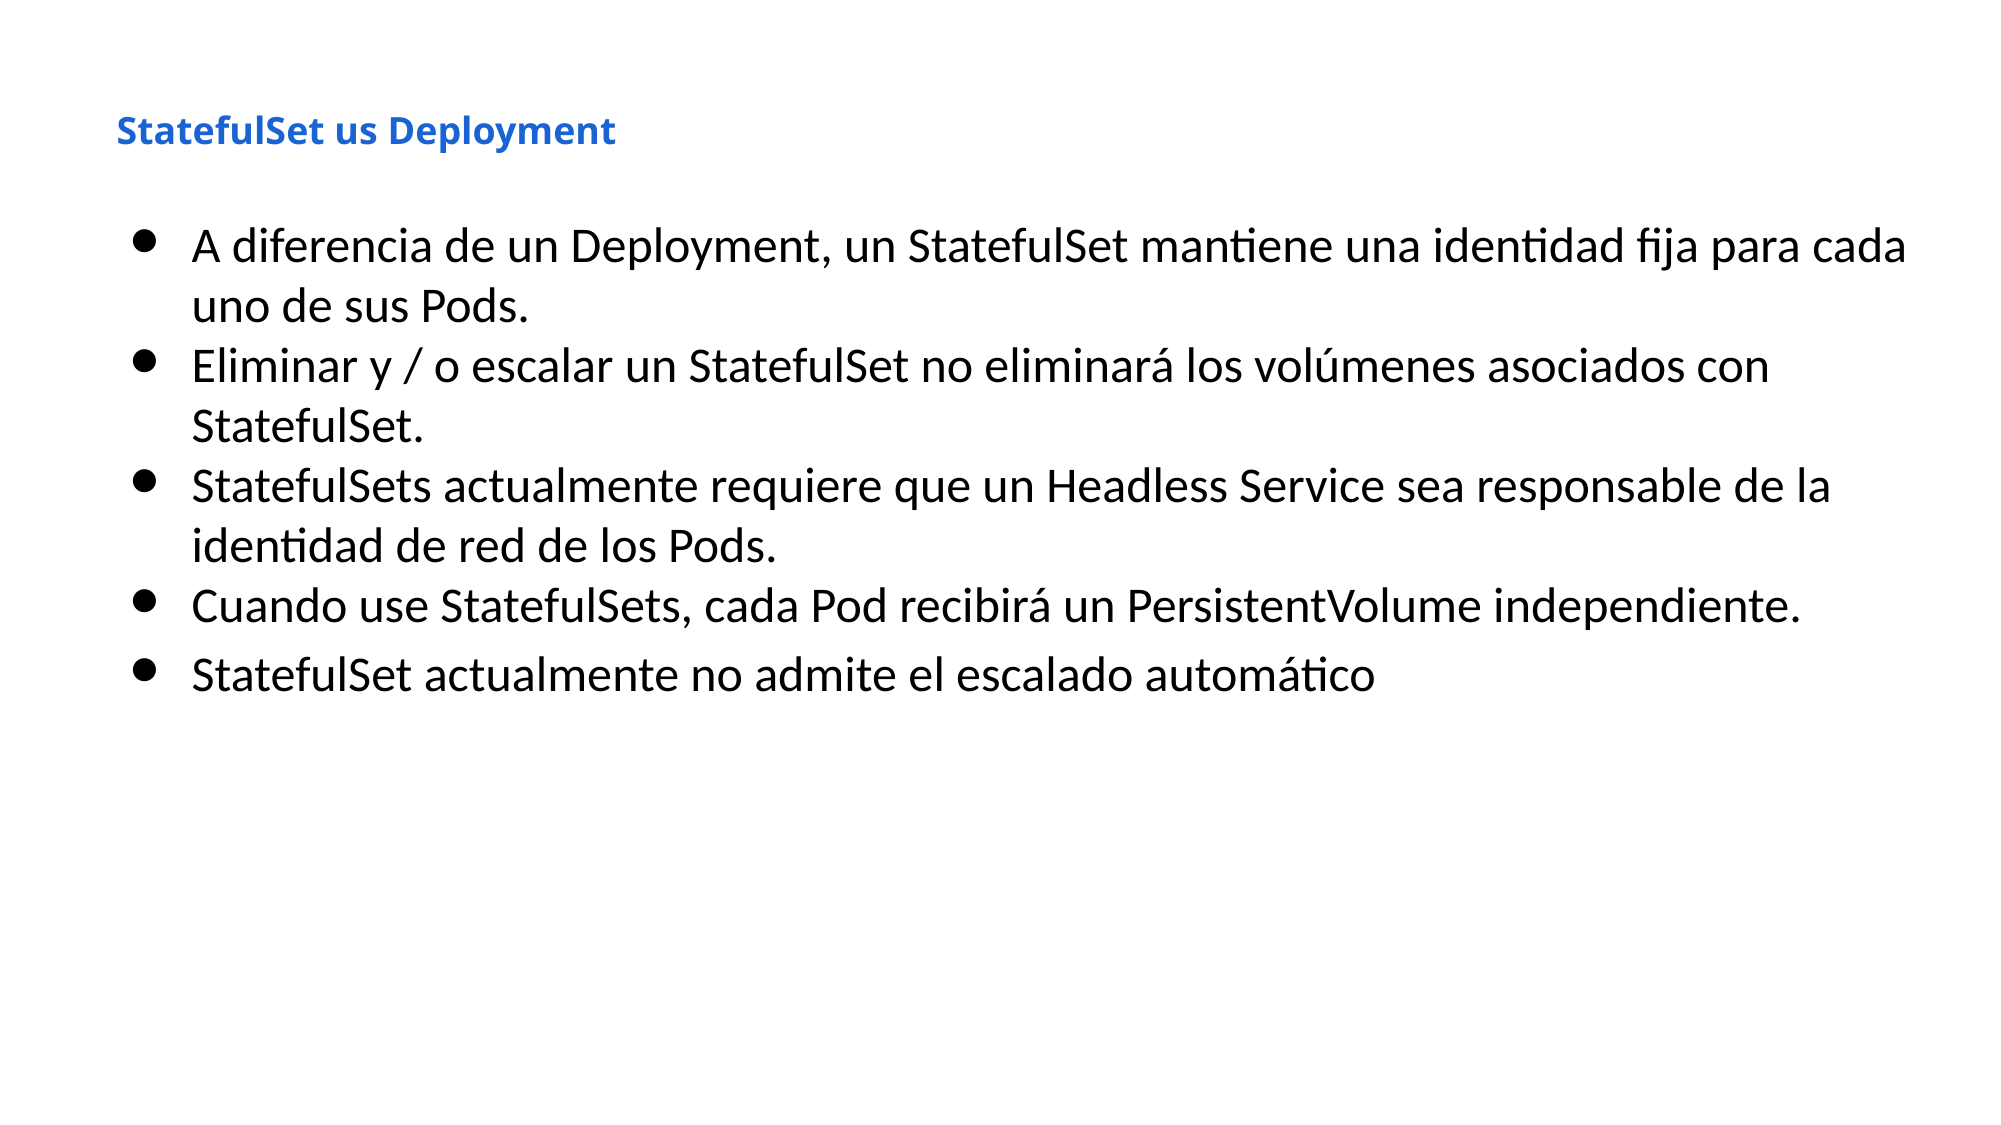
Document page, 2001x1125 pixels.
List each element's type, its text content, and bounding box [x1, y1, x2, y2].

text_box StatefulSet us Deployment [101, 100, 945, 160]
text_box A diferencia de un Deployment, un StatefulSet mantiene una identidad fija para cada uno de sus Pods. Eliminar y / o escalar un StatefulSet no eliminará los volúmenes asociados con StatefulSet. StatefulSets actualmente requiere que un Headless Service sea responsable de la identidad de red de los Pods. Cuando use StatefulSets, cada Pod recibirá un PersistentVolume independiente. StatefulSet actualmente no admite el escalado automático [101, 205, 1977, 418]
